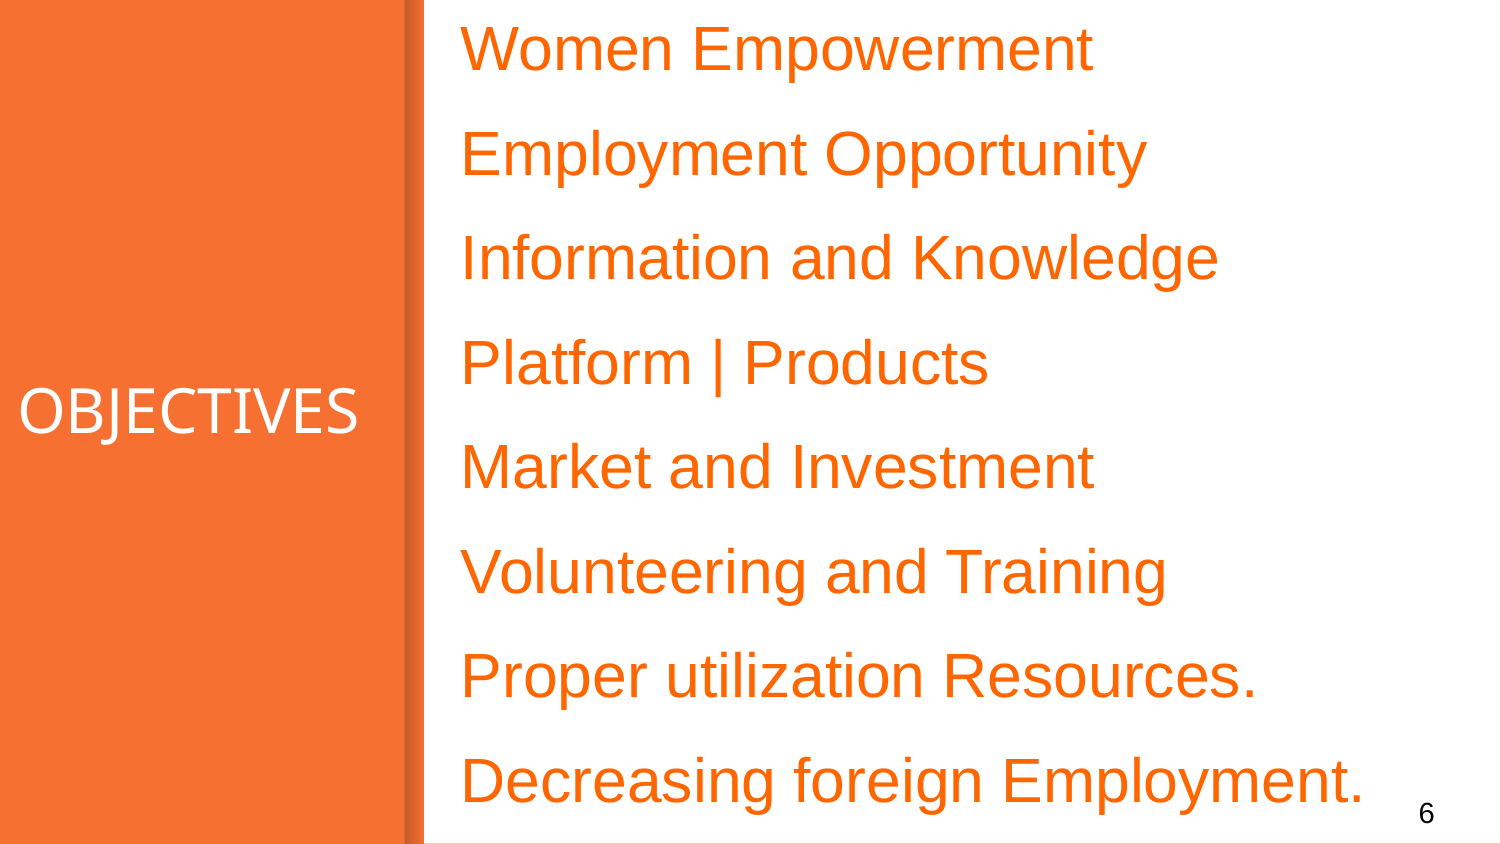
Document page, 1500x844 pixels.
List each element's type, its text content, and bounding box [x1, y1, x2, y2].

slide_number <number> [1426, 779, 1494, 844]
list Women Empowerment Employment Opportunity Information and Knowledge Platform | Products Market and Investment Volunteering and Training Proper utilization Resources. Decreasing foreign Employment. [375, 0, 1426, 844]
text_box OBJECTIVES [2, 359, 468, 520]
